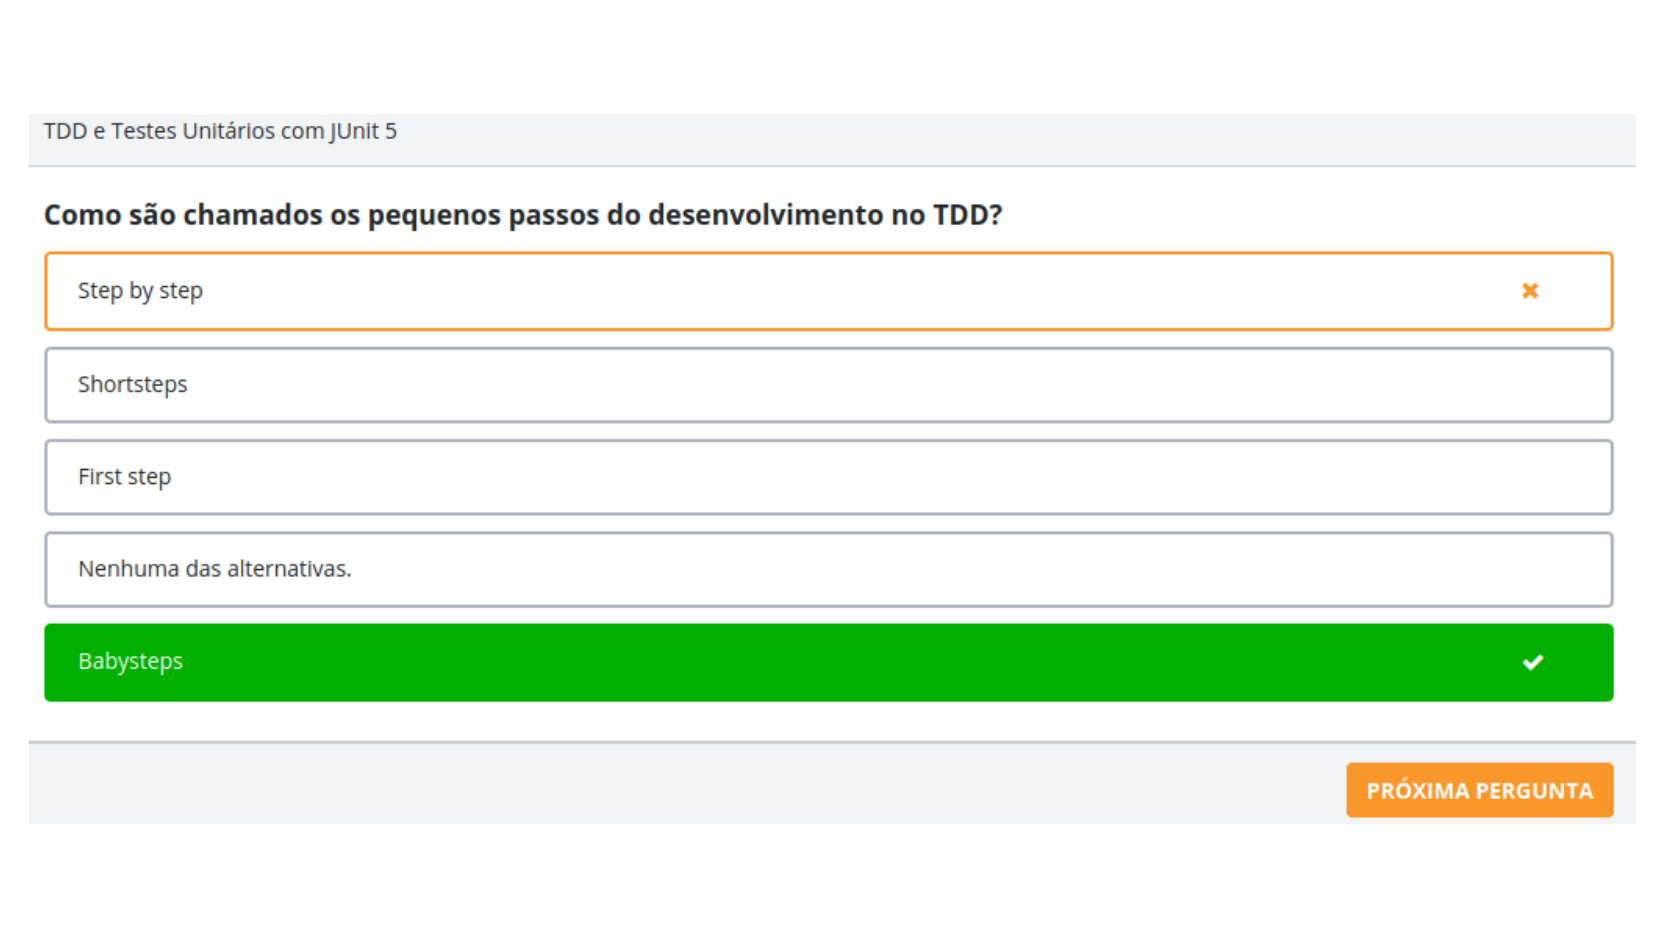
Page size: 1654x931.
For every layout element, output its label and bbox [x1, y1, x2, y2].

picture [29, 114, 1636, 824]
